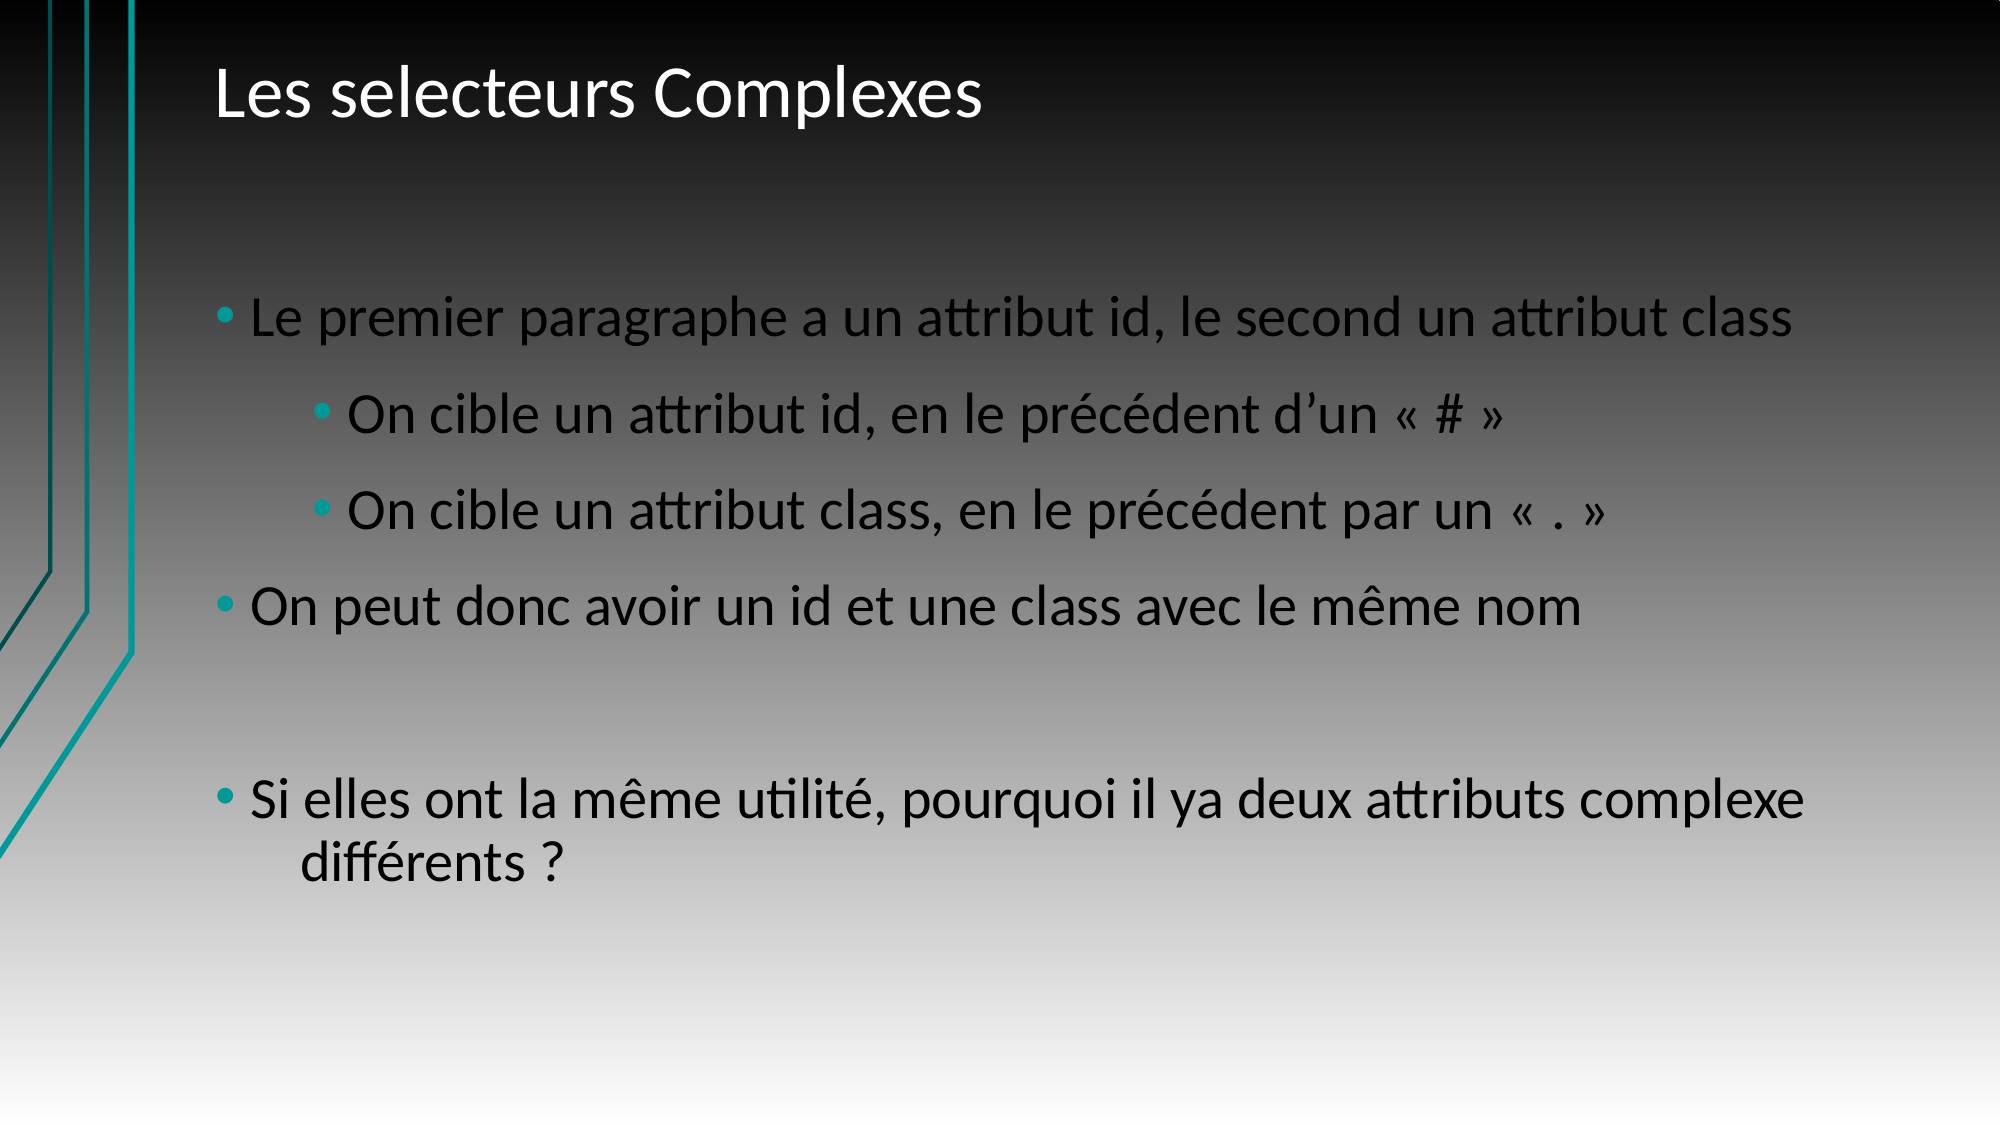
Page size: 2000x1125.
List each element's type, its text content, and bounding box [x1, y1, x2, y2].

text_box Le premier paragraphe a un attribut id, le second un attribut class On cible un attribut id, en le précédent d’un « # » On cible un attribut class, en le précédent par un « . » On peut donc avoir un id et une class avec le même nom Si elles ont la même utilité, pourquoi il ya deux attributs complexe différents ? [199, 279, 1900, 1012]
title Les selecteurs Complexes [200, 45, 1900, 149]
